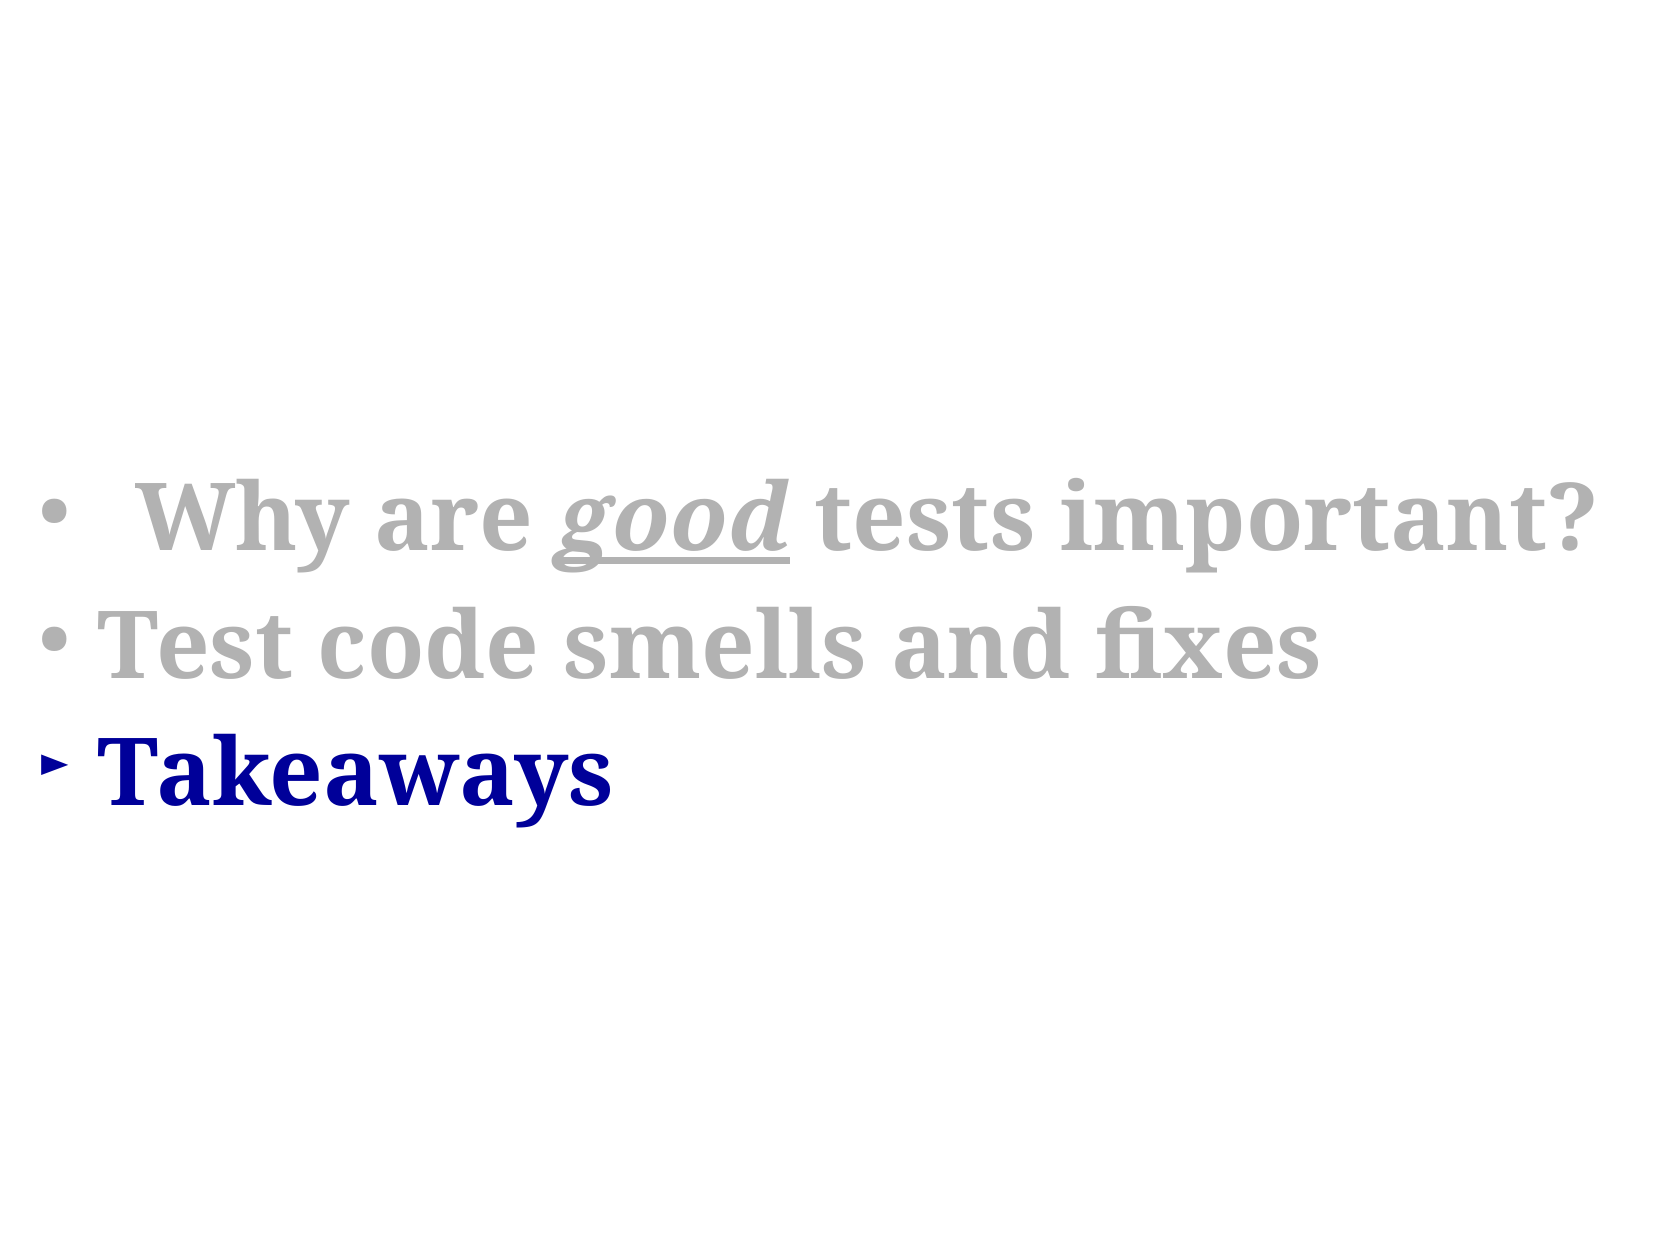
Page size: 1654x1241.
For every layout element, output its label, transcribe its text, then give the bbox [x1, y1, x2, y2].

subtitle Why are good tests important? Test code smells and fixes Takeaways [37, 450, 1605, 820]
